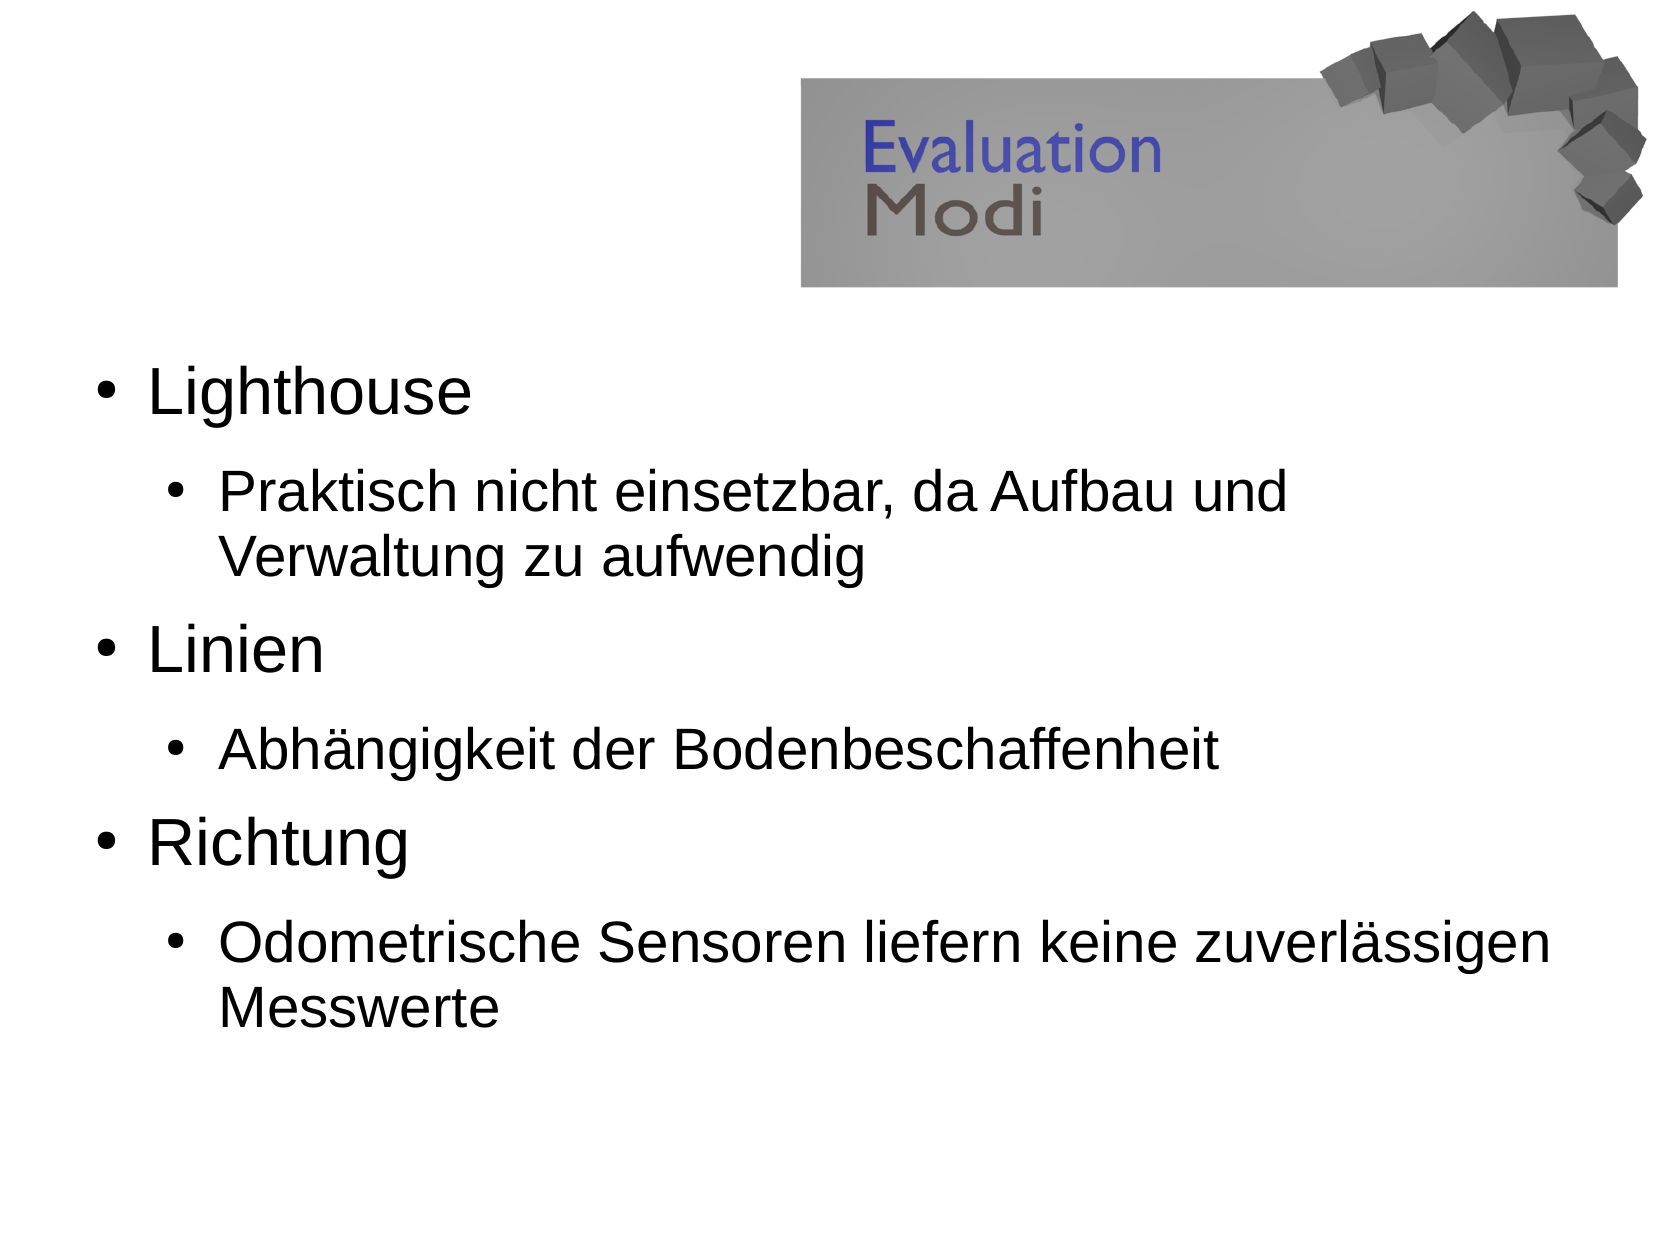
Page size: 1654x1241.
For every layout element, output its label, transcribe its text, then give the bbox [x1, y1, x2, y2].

list Lighthouse Praktisch nicht einsetzbar, da Aufbau und Verwaltung zu aufwendig Linien Abhängigkeit der Bodenbeschaffenheit Richtung Odometrische Sensoren liefern keine zuverlässigen Messwerte [76, 354, 1565, 1074]
picture [767, 0, 1654, 499]
